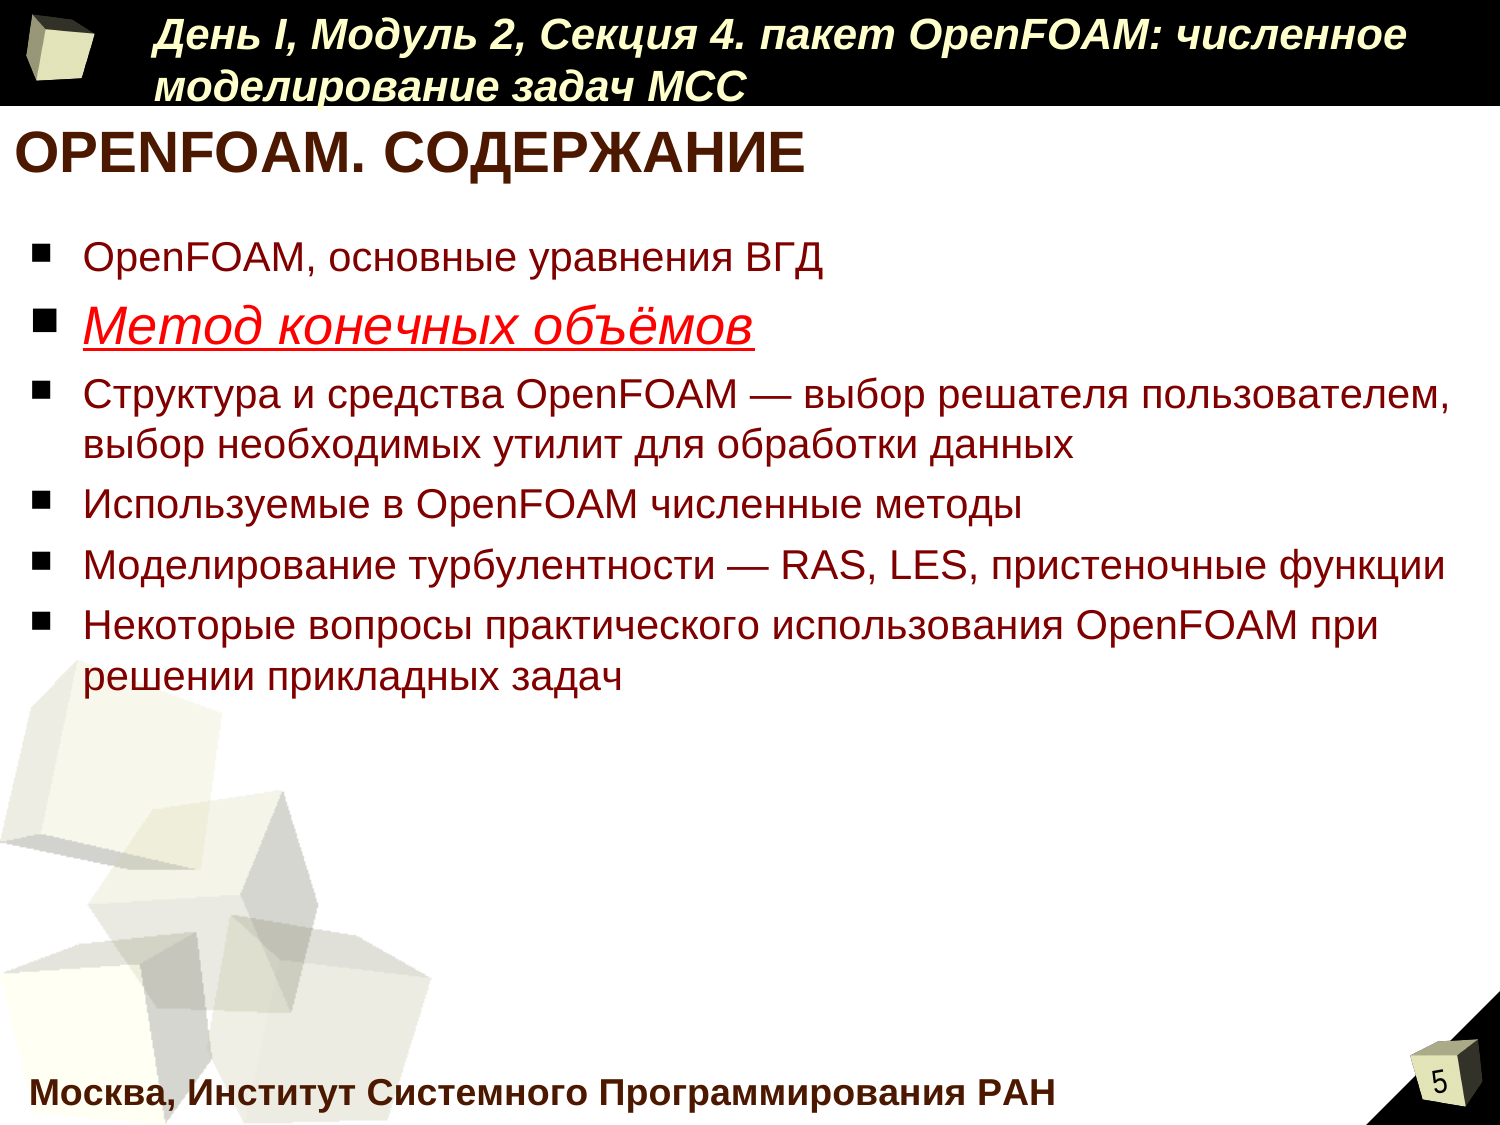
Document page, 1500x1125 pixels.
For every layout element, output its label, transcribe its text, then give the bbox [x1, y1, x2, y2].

text_box OPENFOAM. СОДЕРЖАНИЕ [0, 106, 1500, 192]
picture [0, 659, 433, 1125]
picture [423, 1088, 433, 1102]
text_box OpenFOAM, основные уравнения ВГД Метод конечных объёмов Структура и средства OpenFOAM — выбор решателя пользователем, выбор необходимых утилит для обработки данных Используемые в OpenFOAM численные методы Моделирование турбулентности — RAS, LES, пристеночные функции Некоторые вопросы практического использования OpenFOAM при решении прикладных задач [11, 230, 1489, 696]
